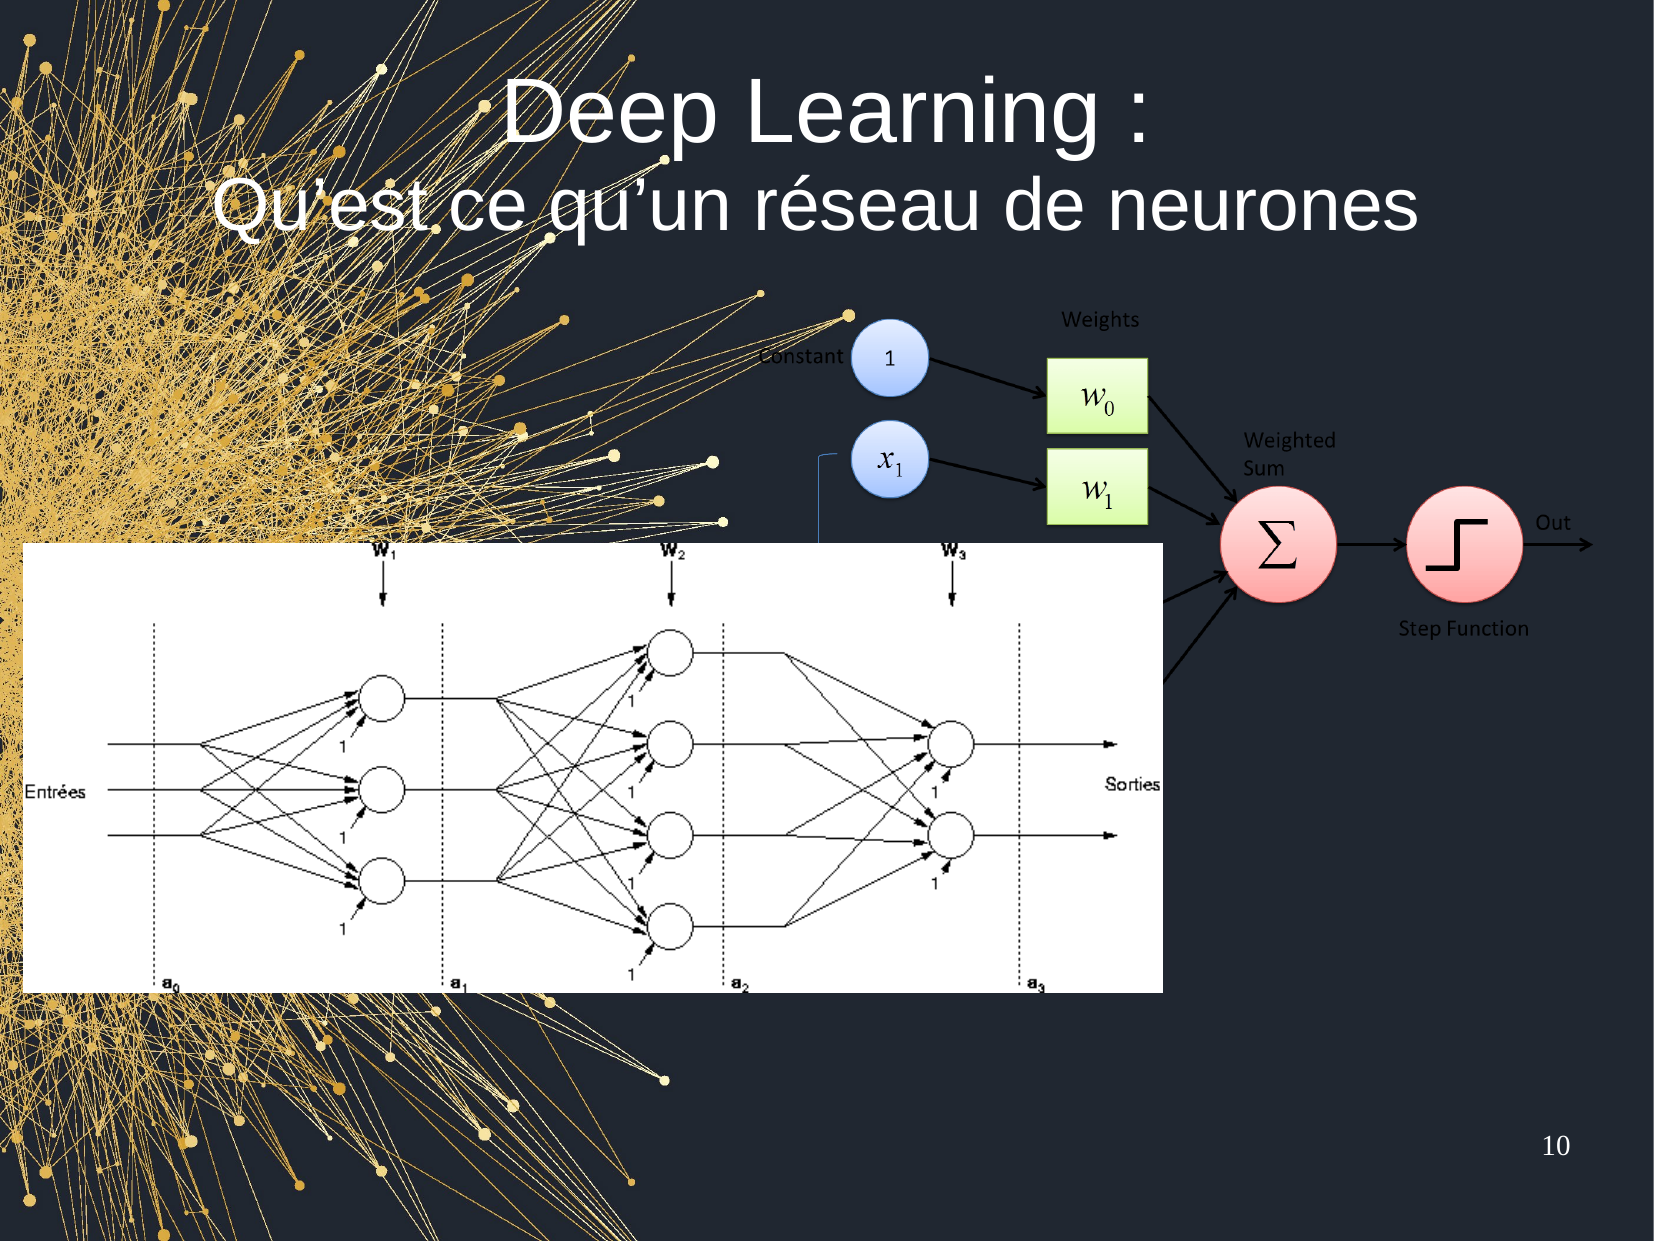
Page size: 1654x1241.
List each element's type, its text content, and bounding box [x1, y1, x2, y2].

picture [0, 0, 1654, 1241]
title Deep Learning : Qu’est ce qu’un réseau de neurones [82, 49, 1571, 257]
